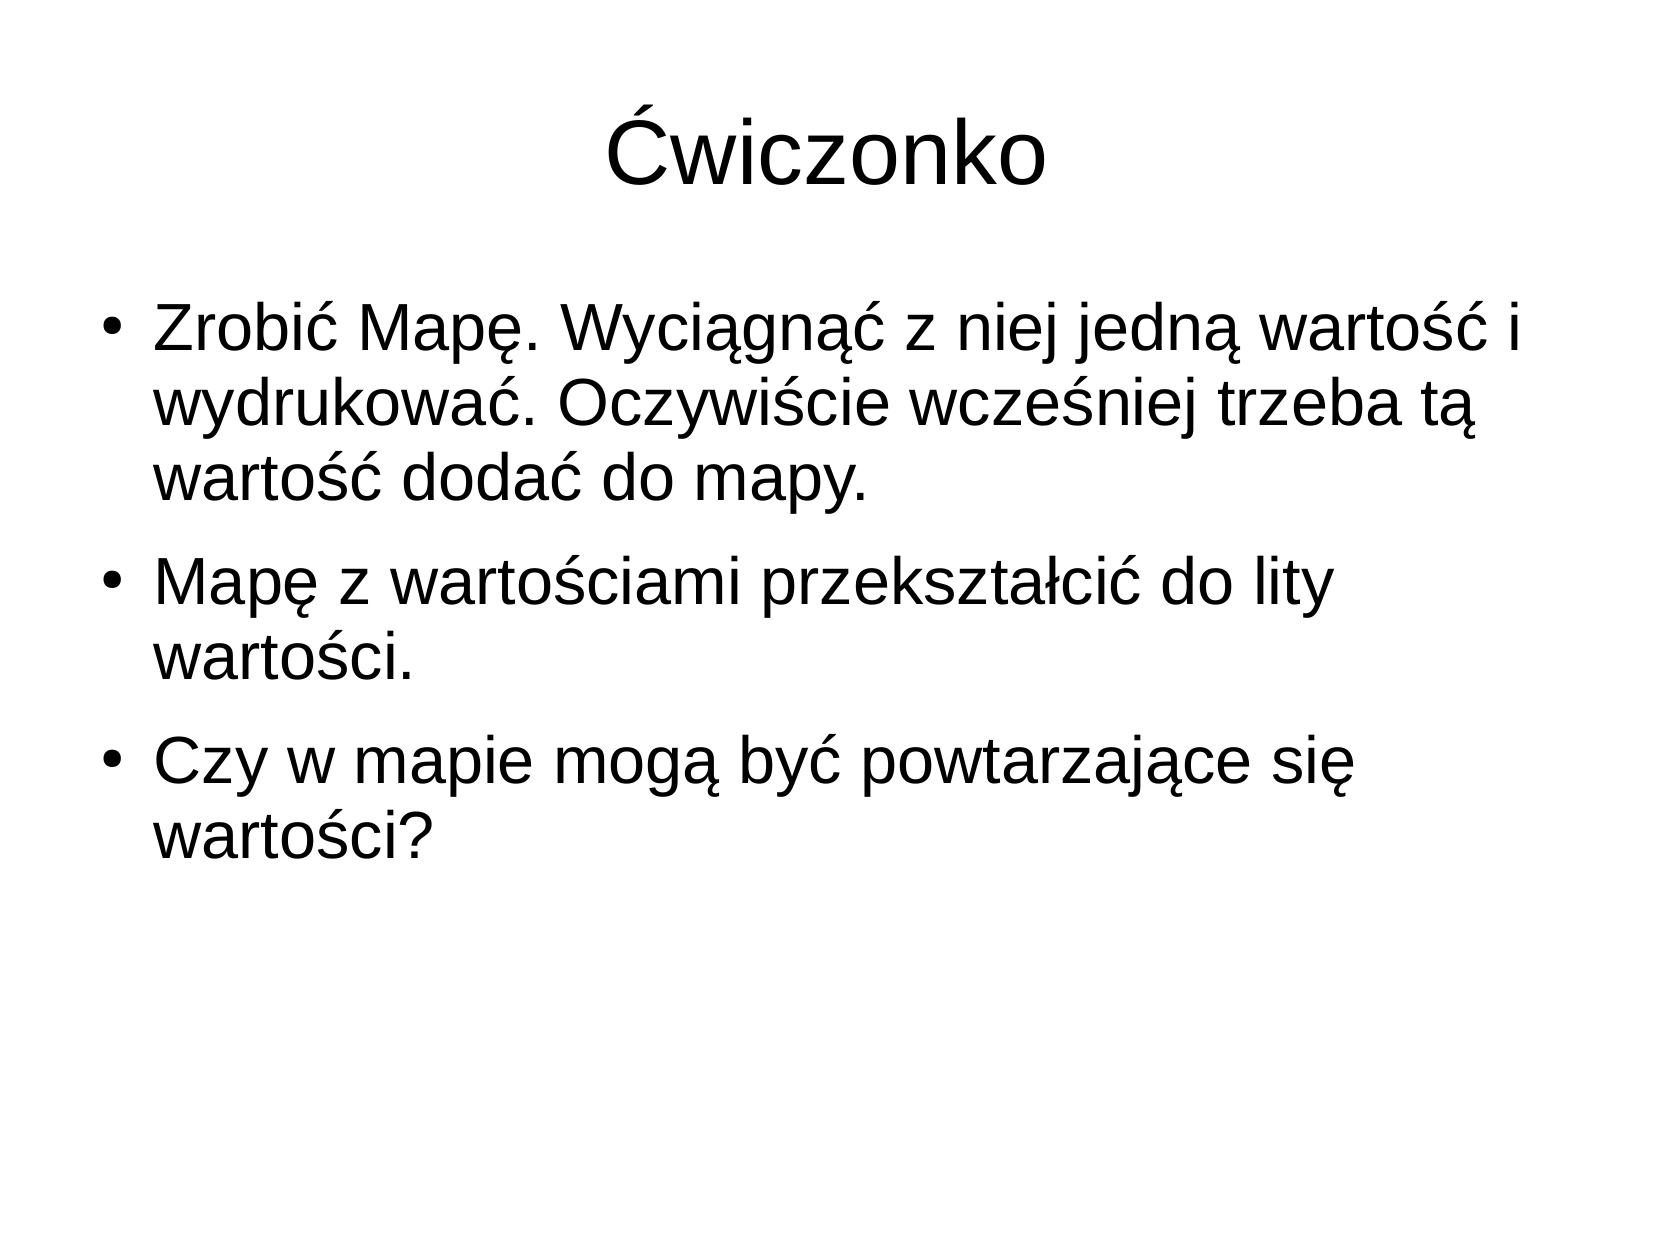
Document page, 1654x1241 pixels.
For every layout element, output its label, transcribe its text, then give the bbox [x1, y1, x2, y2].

title Ćwiczonko [82, 49, 1571, 257]
list Zrobić Mapę. Wyciągnąć z niej jedną wartość i wydrukować. Oczywiście wcześniej trzeba tą wartość dodać do mapy. Mapę z wartościami przekształcić do lity wartości. Czy w mapie mogą być powtarzające się wartości? [82, 290, 1571, 1010]
